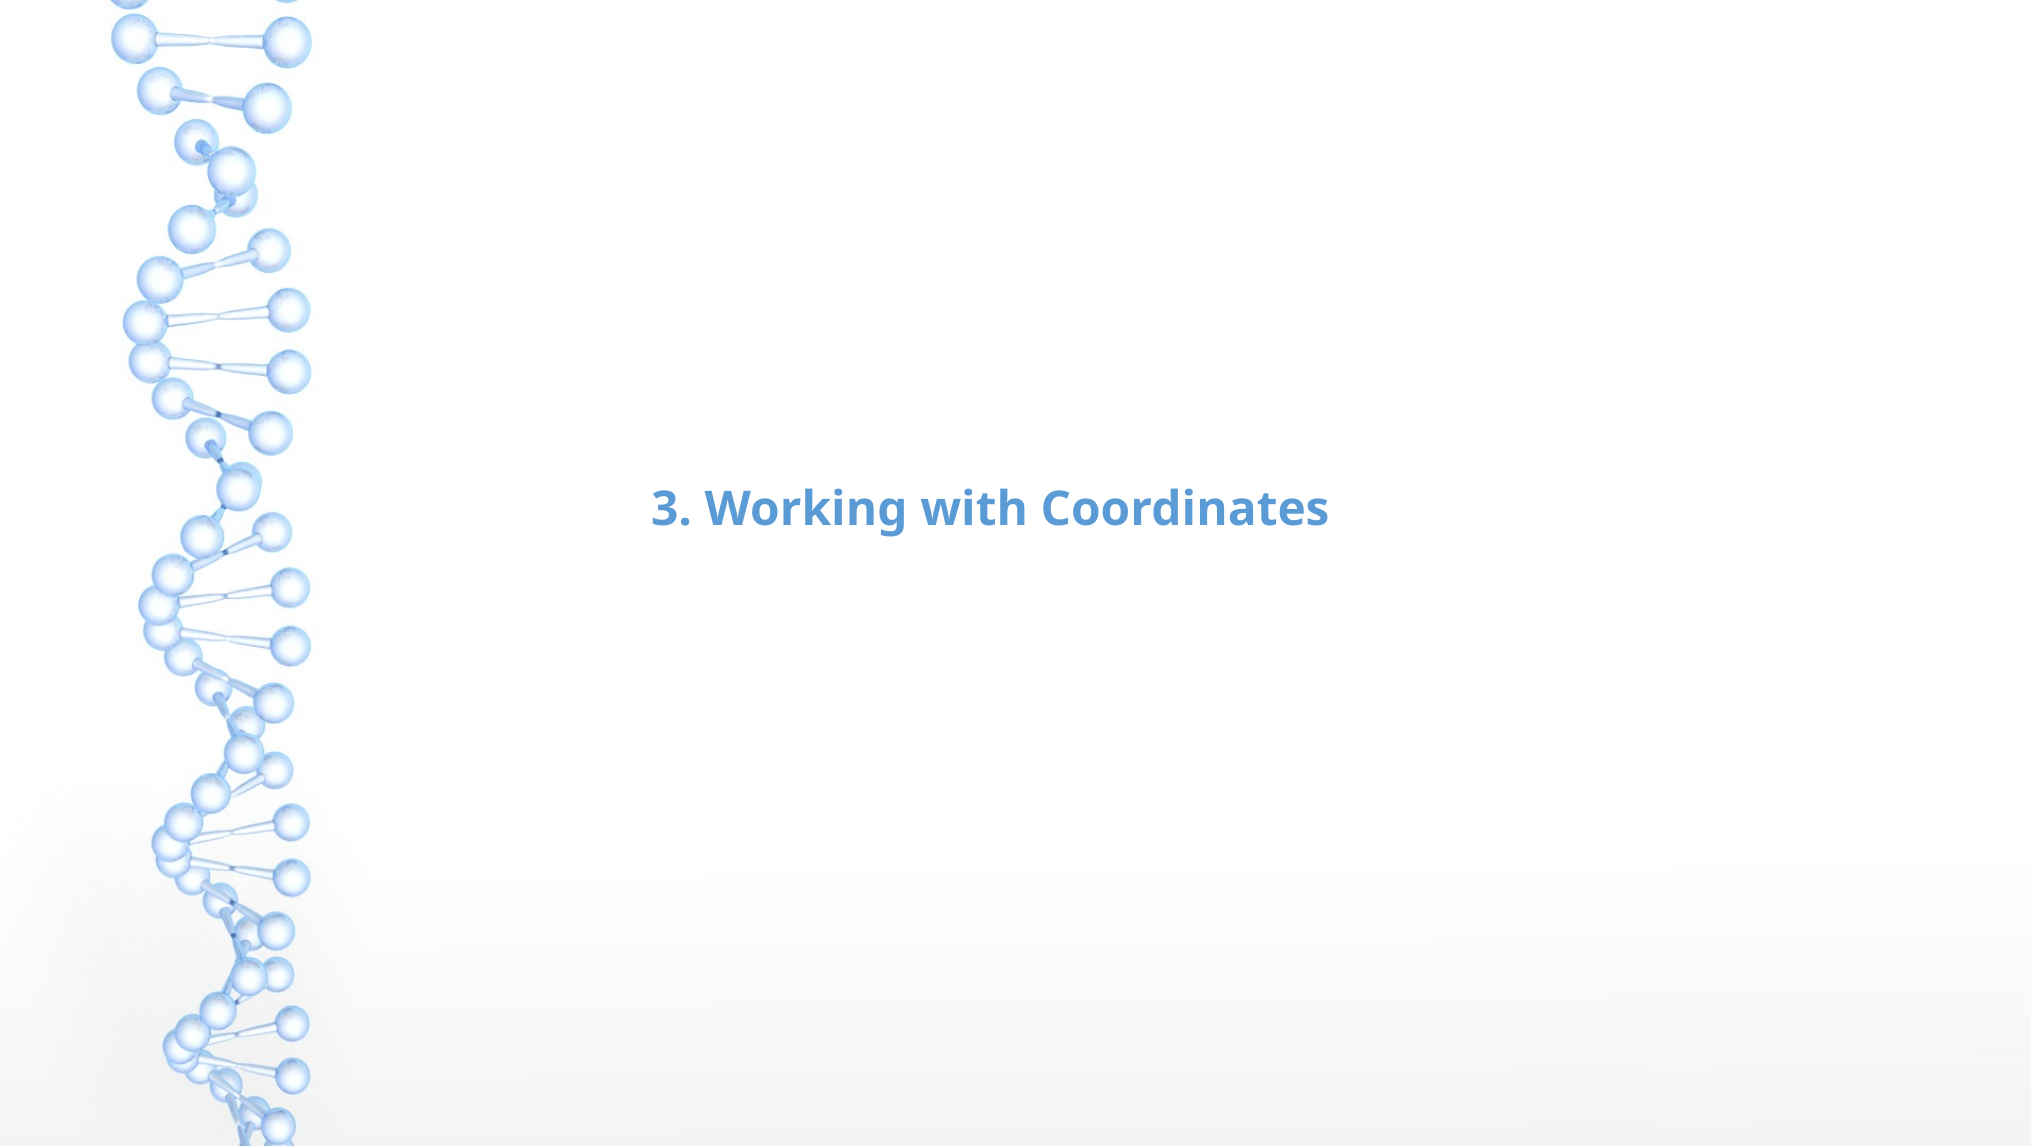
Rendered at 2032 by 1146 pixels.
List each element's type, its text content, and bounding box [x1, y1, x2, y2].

text_box 3. Working with Coordinates [650, 477, 1464, 573]
